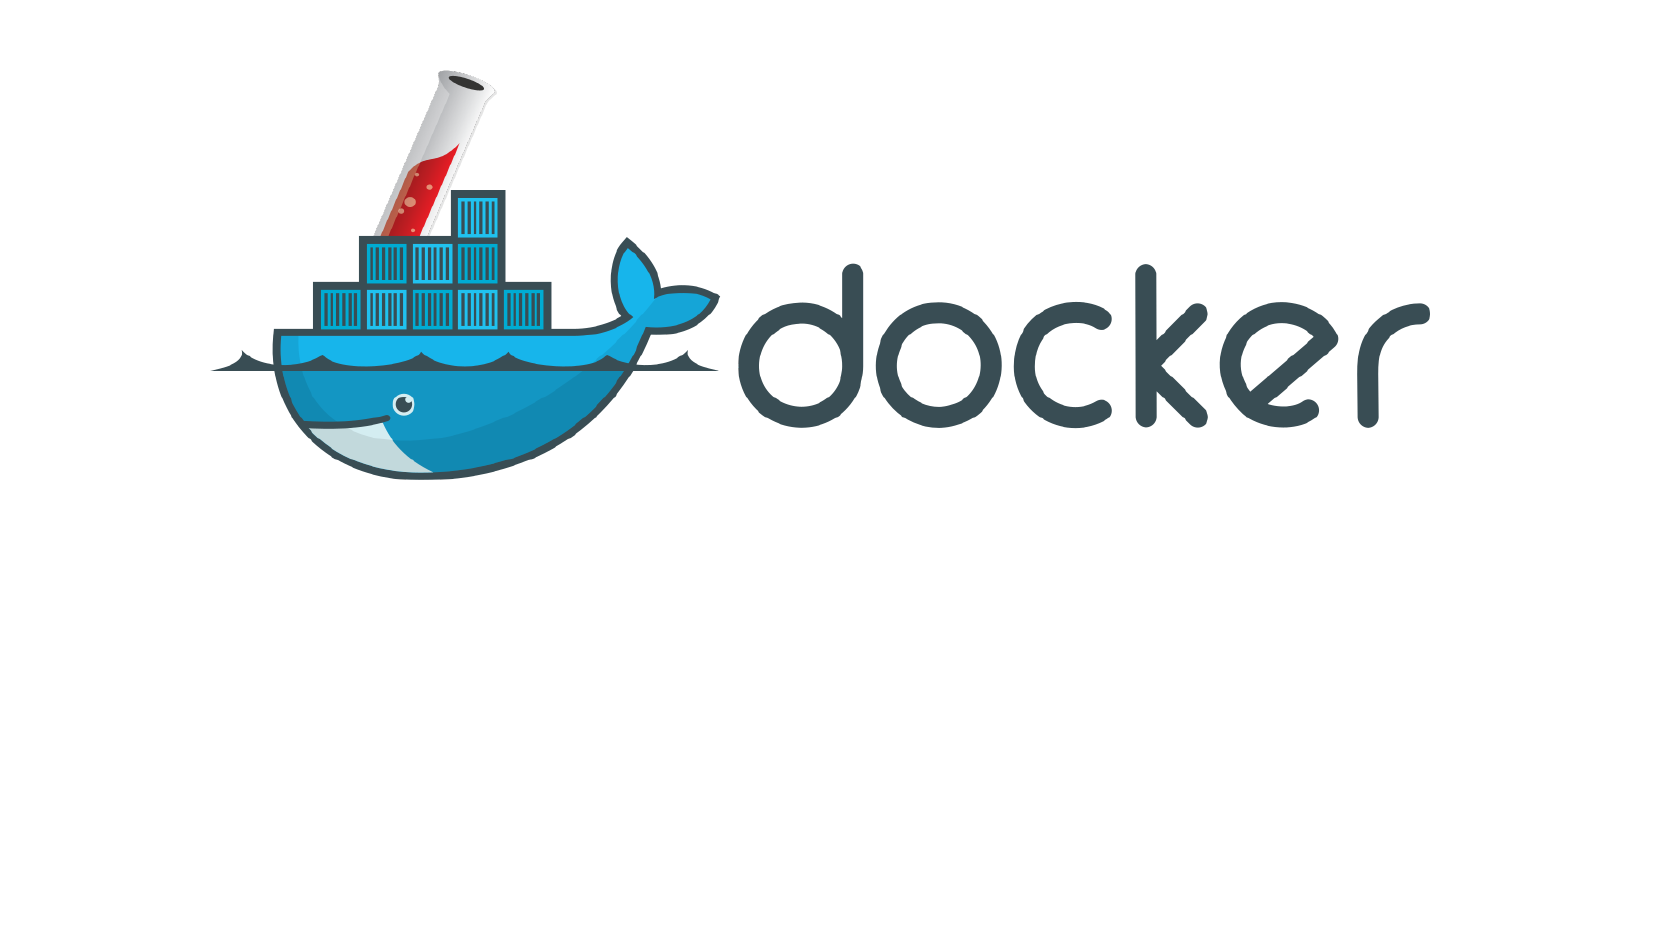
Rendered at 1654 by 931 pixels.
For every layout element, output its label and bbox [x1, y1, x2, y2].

picture [210, 44, 1430, 481]
